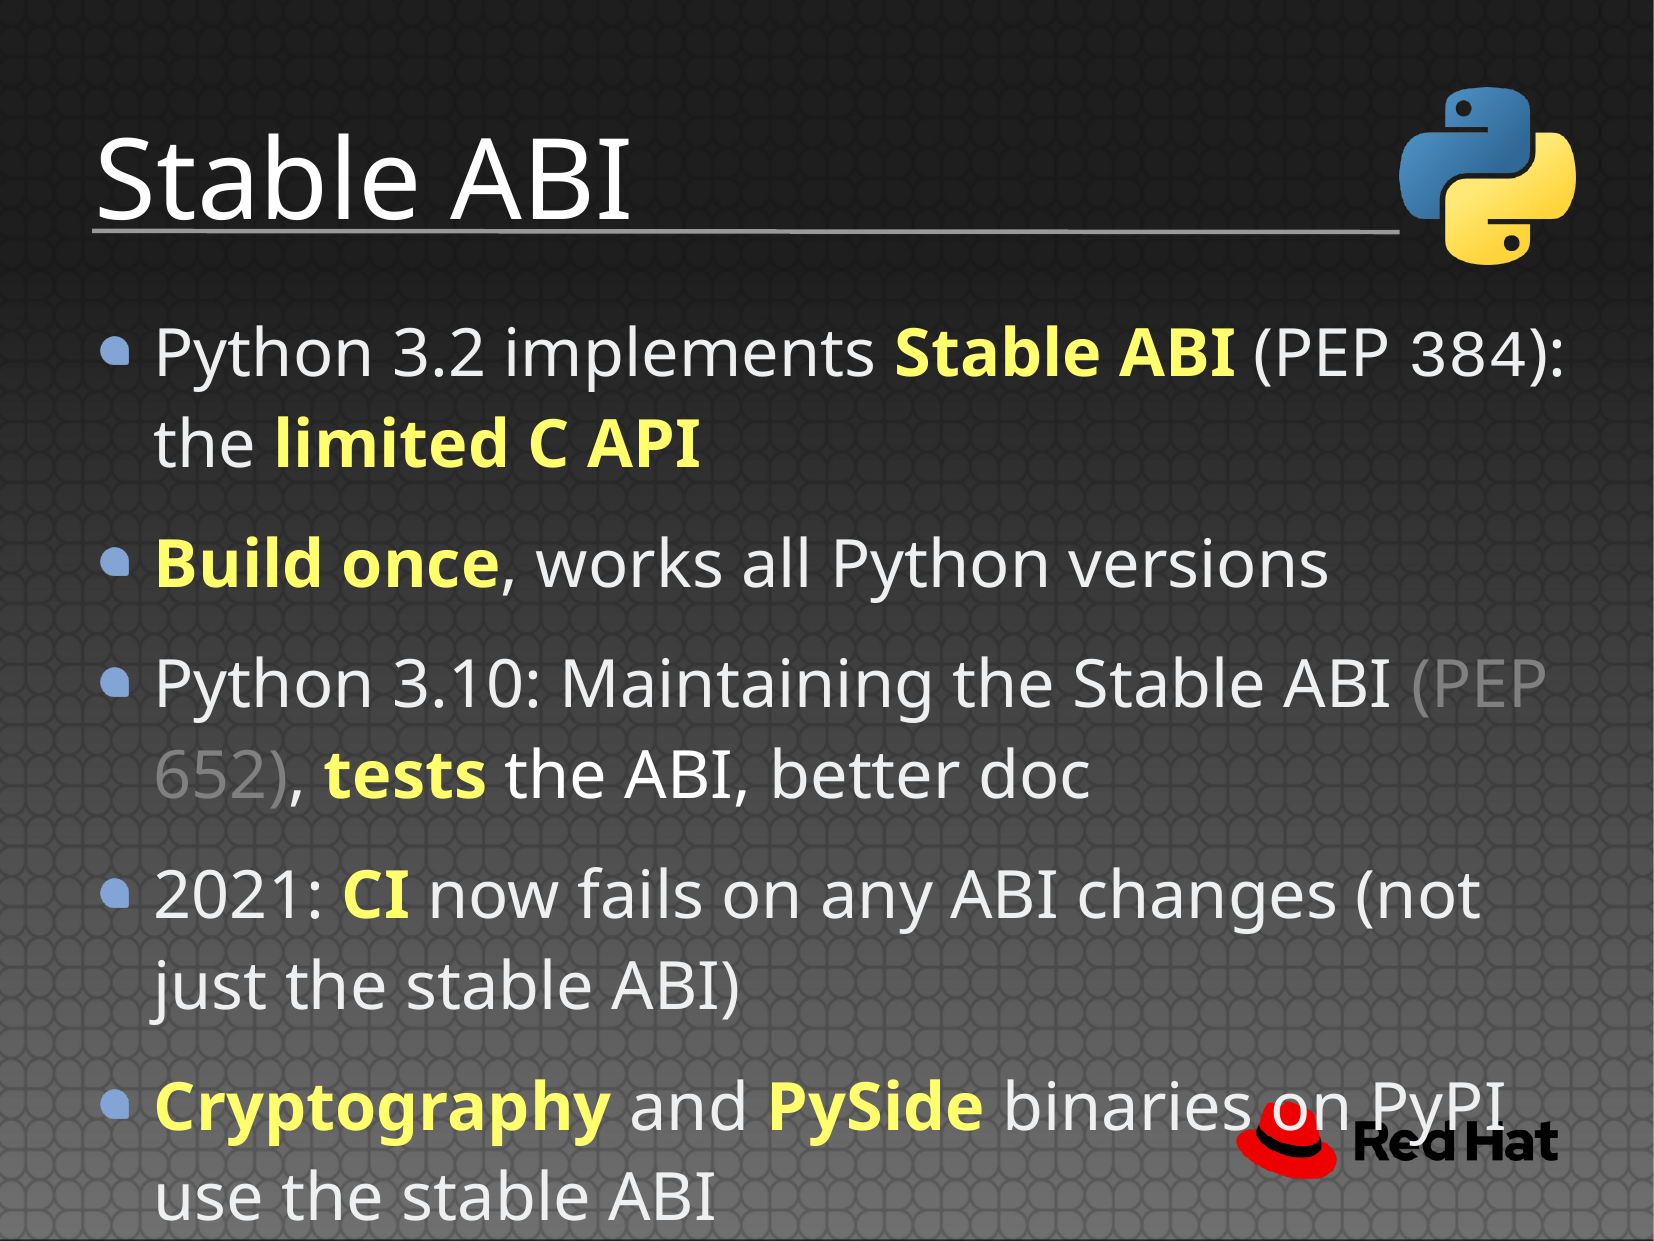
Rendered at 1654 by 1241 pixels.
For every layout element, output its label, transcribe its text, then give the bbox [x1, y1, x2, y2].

title Stable ABI [94, 100, 1426, 251]
picture [0, 0, 1654, 1241]
list Python 3.2 implements Stable ABI (PEP 384): the limited C API Build once, works all Python versions Python 3.10: Maintaining the Stable ABI (PEP 652), tests the ABI, better doc 2021: CI now fails on any ABI changes (not just the stable ABI) Cryptography and PySide binaries on PyPI use the stable ABI [82, 304, 1571, 1096]
